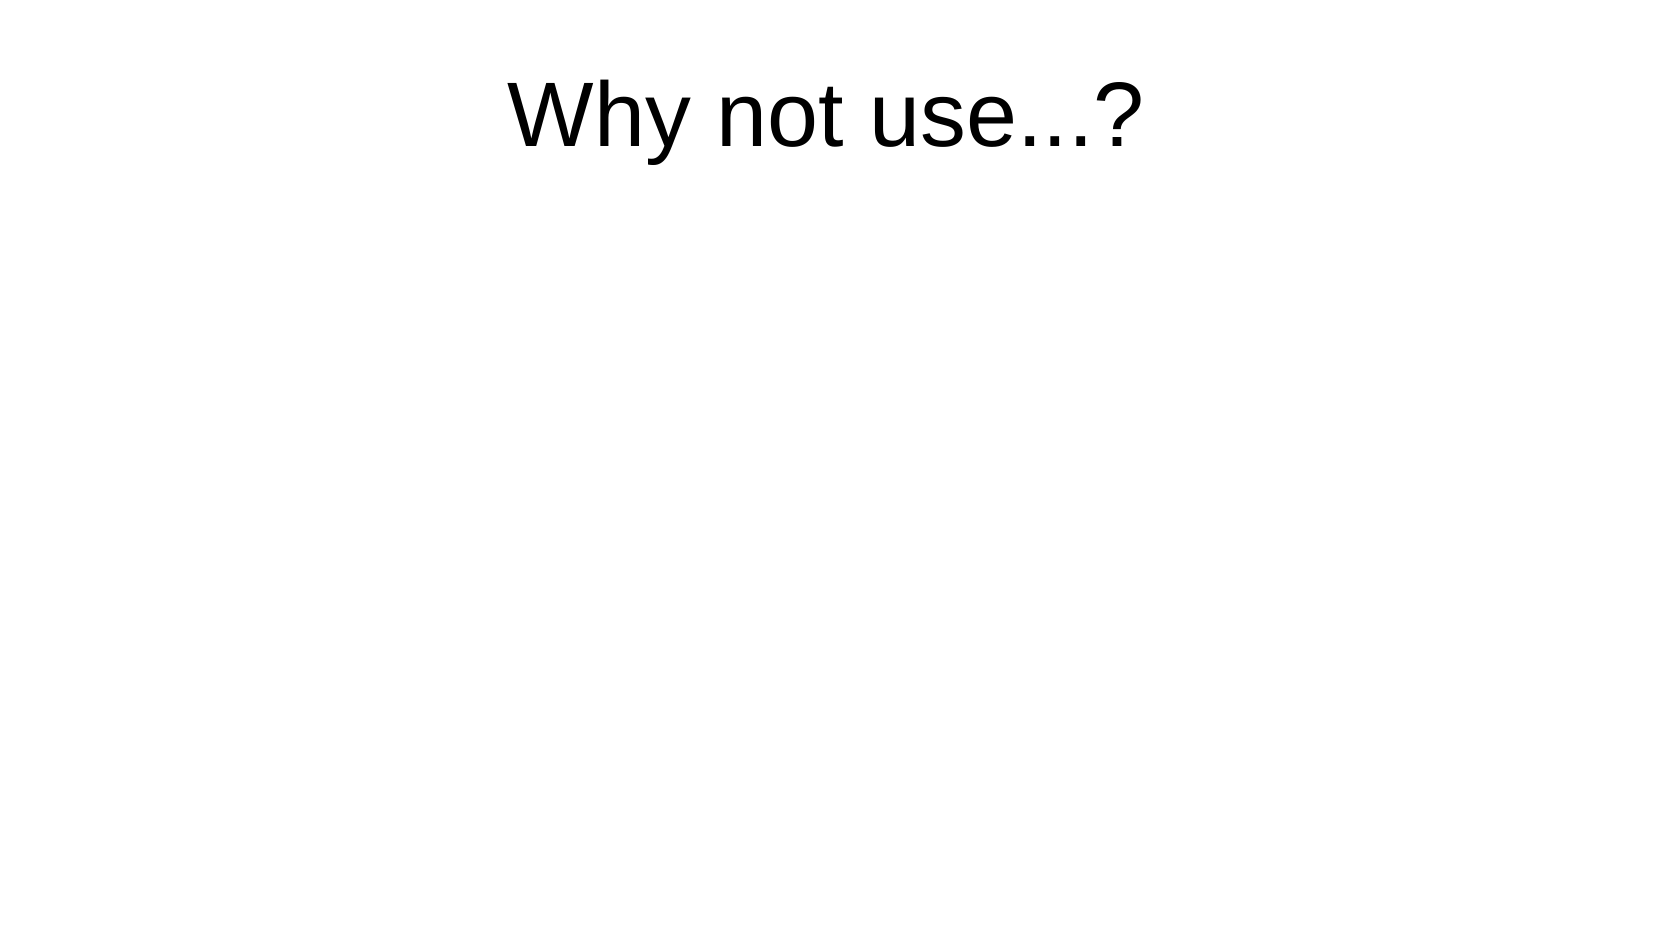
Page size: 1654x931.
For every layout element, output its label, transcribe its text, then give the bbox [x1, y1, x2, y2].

title Why not use...? [82, 37, 1571, 193]
